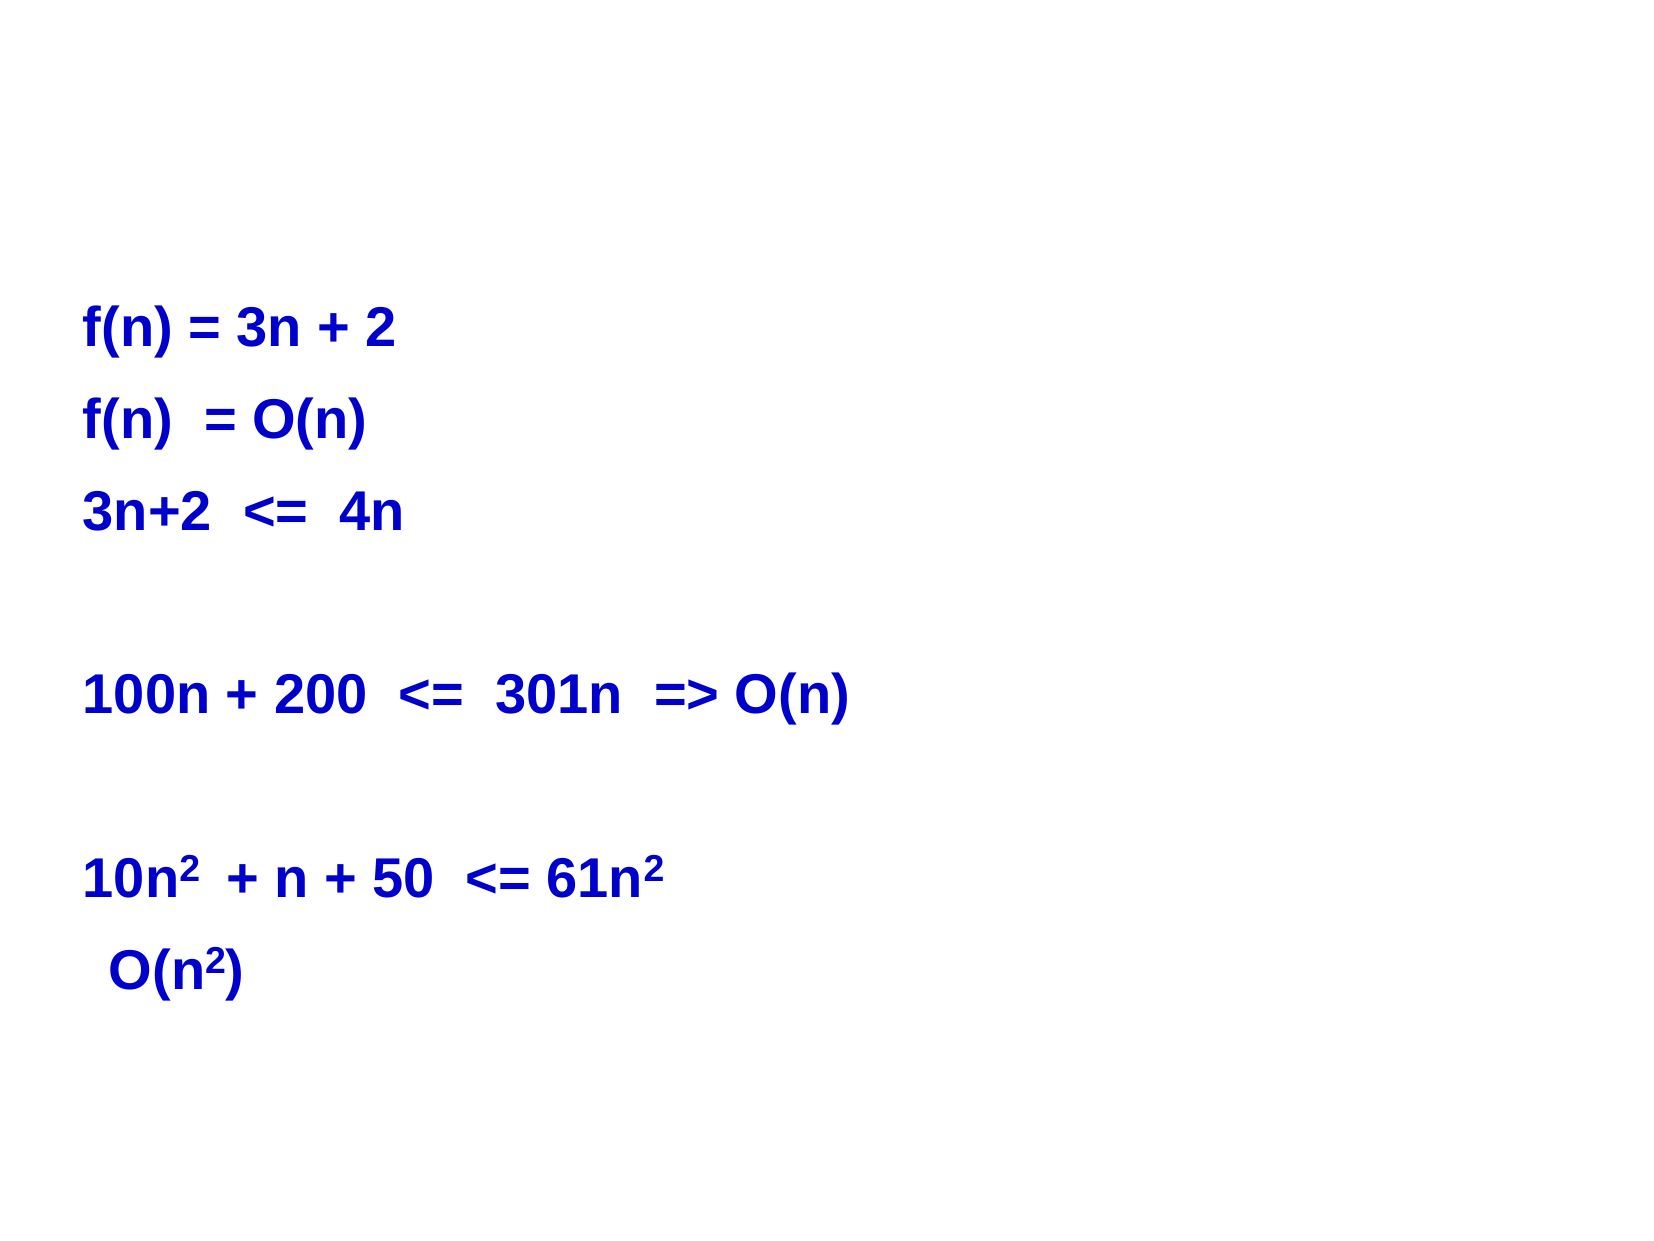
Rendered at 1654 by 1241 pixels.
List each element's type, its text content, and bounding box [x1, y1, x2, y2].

list f(n) = 3n + 2 f(n) = O(n) 3n+2 <= 4n 100n + 200 <= 301n => O(n) 10n2 + n + 50 <= 61n2 O(n2) [82, 290, 1571, 1010]
